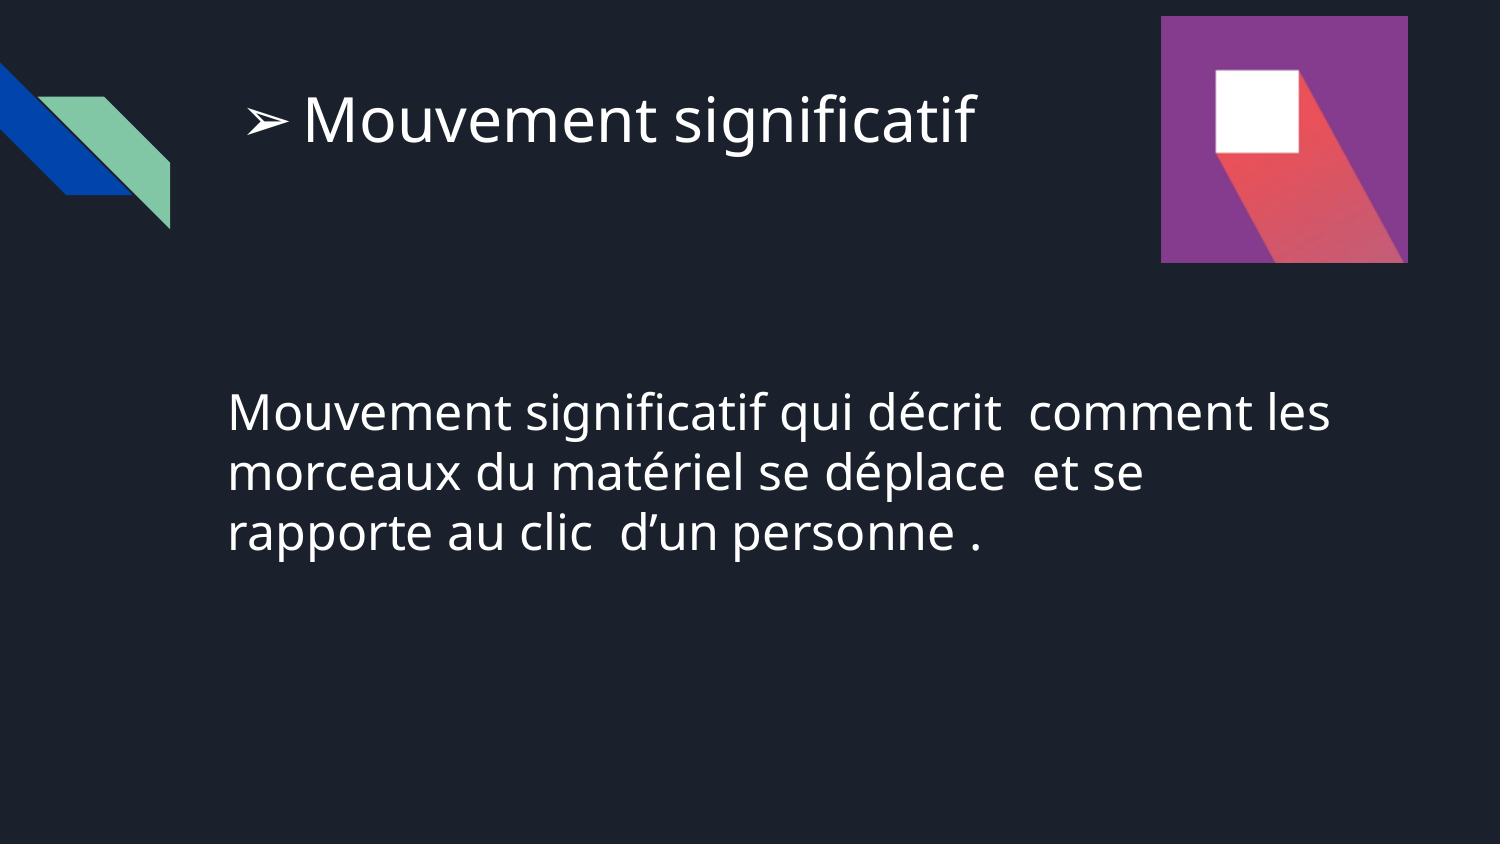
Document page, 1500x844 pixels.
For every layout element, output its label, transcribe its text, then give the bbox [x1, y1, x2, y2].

list Mouvement significatif qui décrit comment les morceaux du matériel se déplace et se rapporte au clic d’un personne . [212, 365, 1368, 612]
title Mouvement significatif [212, 64, 1161, 215]
picture [1161, 16, 1408, 263]
